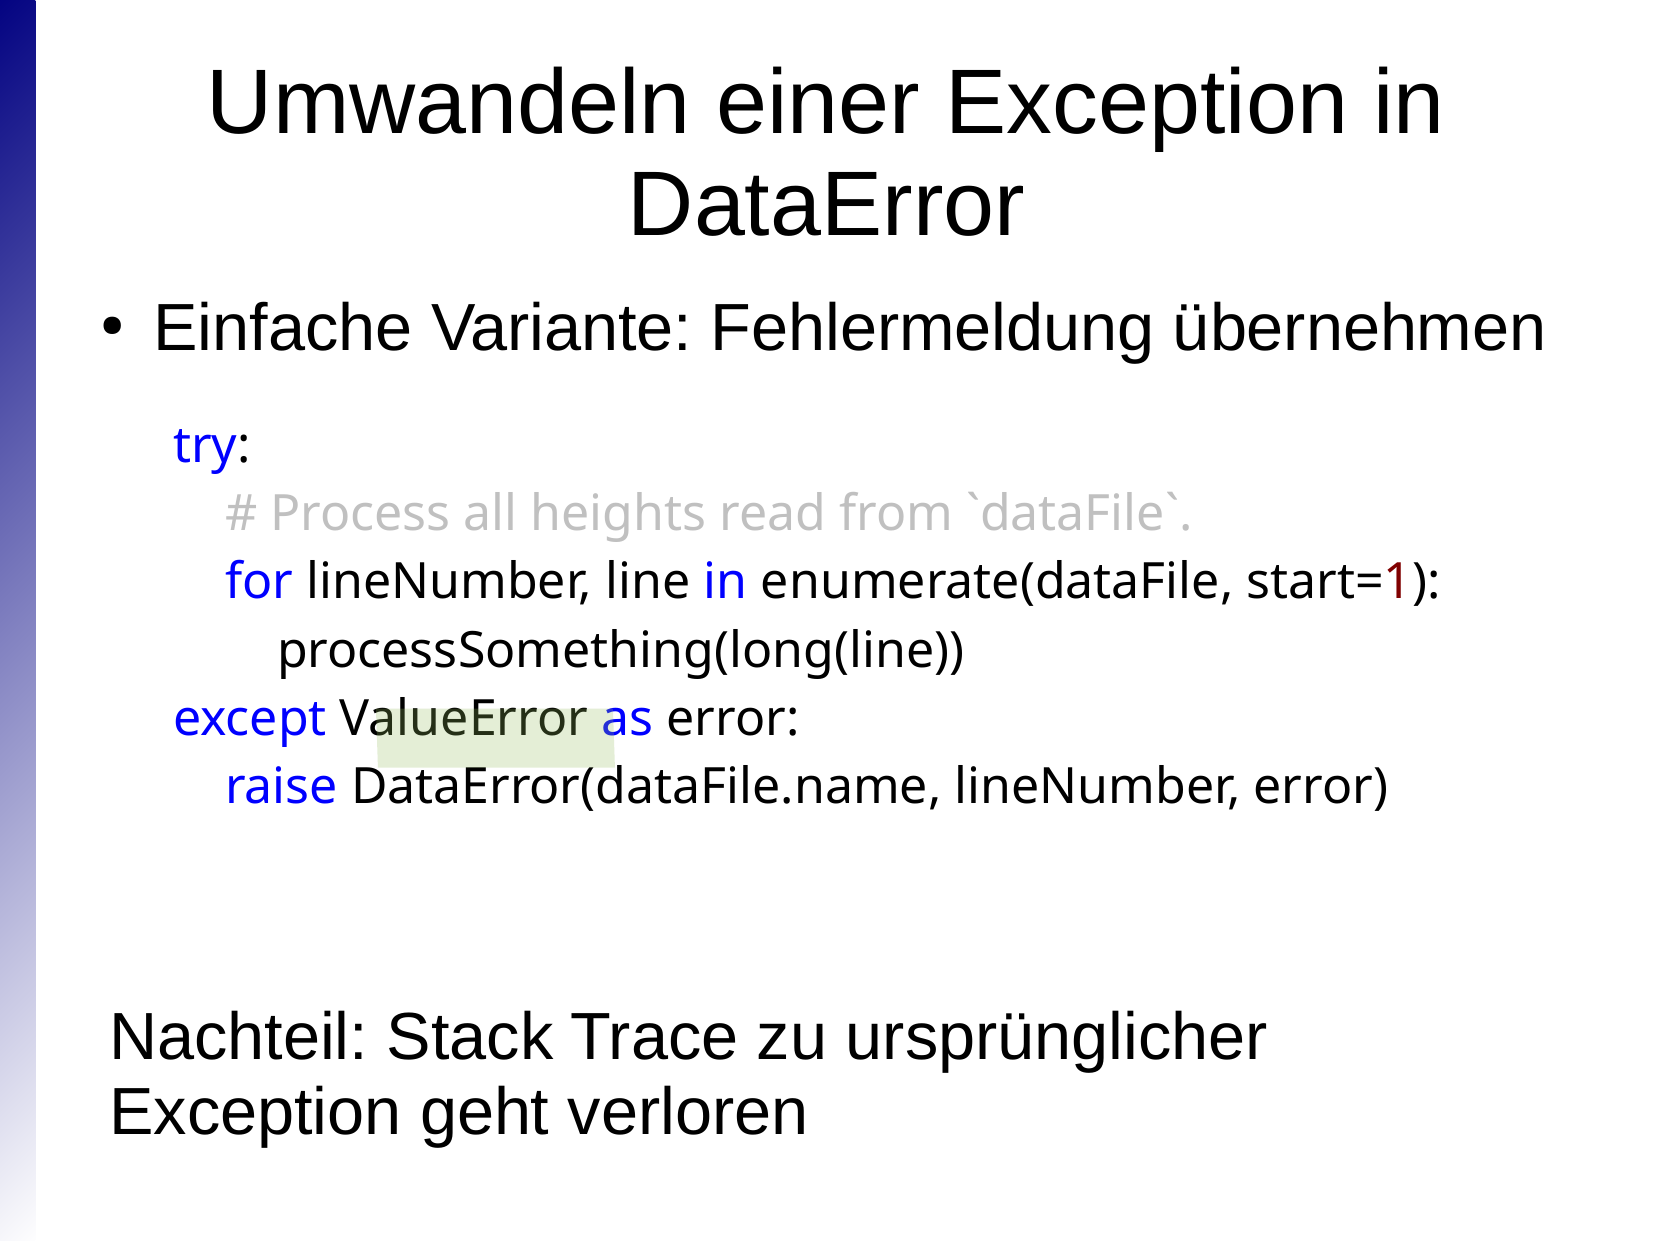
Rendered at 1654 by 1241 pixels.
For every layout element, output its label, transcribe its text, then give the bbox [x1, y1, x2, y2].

list Einfache Variante: Fehlermeldung übernehmen [82, 290, 1571, 402]
text_box try: # Process all heights read from `dataFile`. for lineNumber, line in enumerate(dataFile, start=1): processSomething(long(line)) except ValueError as error: raise DataError(dataFile.name, lineNumber, error) [106, 401, 1571, 769]
text_box Nachteil: Stack Trace zu ursprünglicher Exception geht verloren [94, 992, 1560, 1157]
title Umwandeln einer Exception in DataError [82, 49, 1571, 257]
text_box [375, 708, 615, 768]
